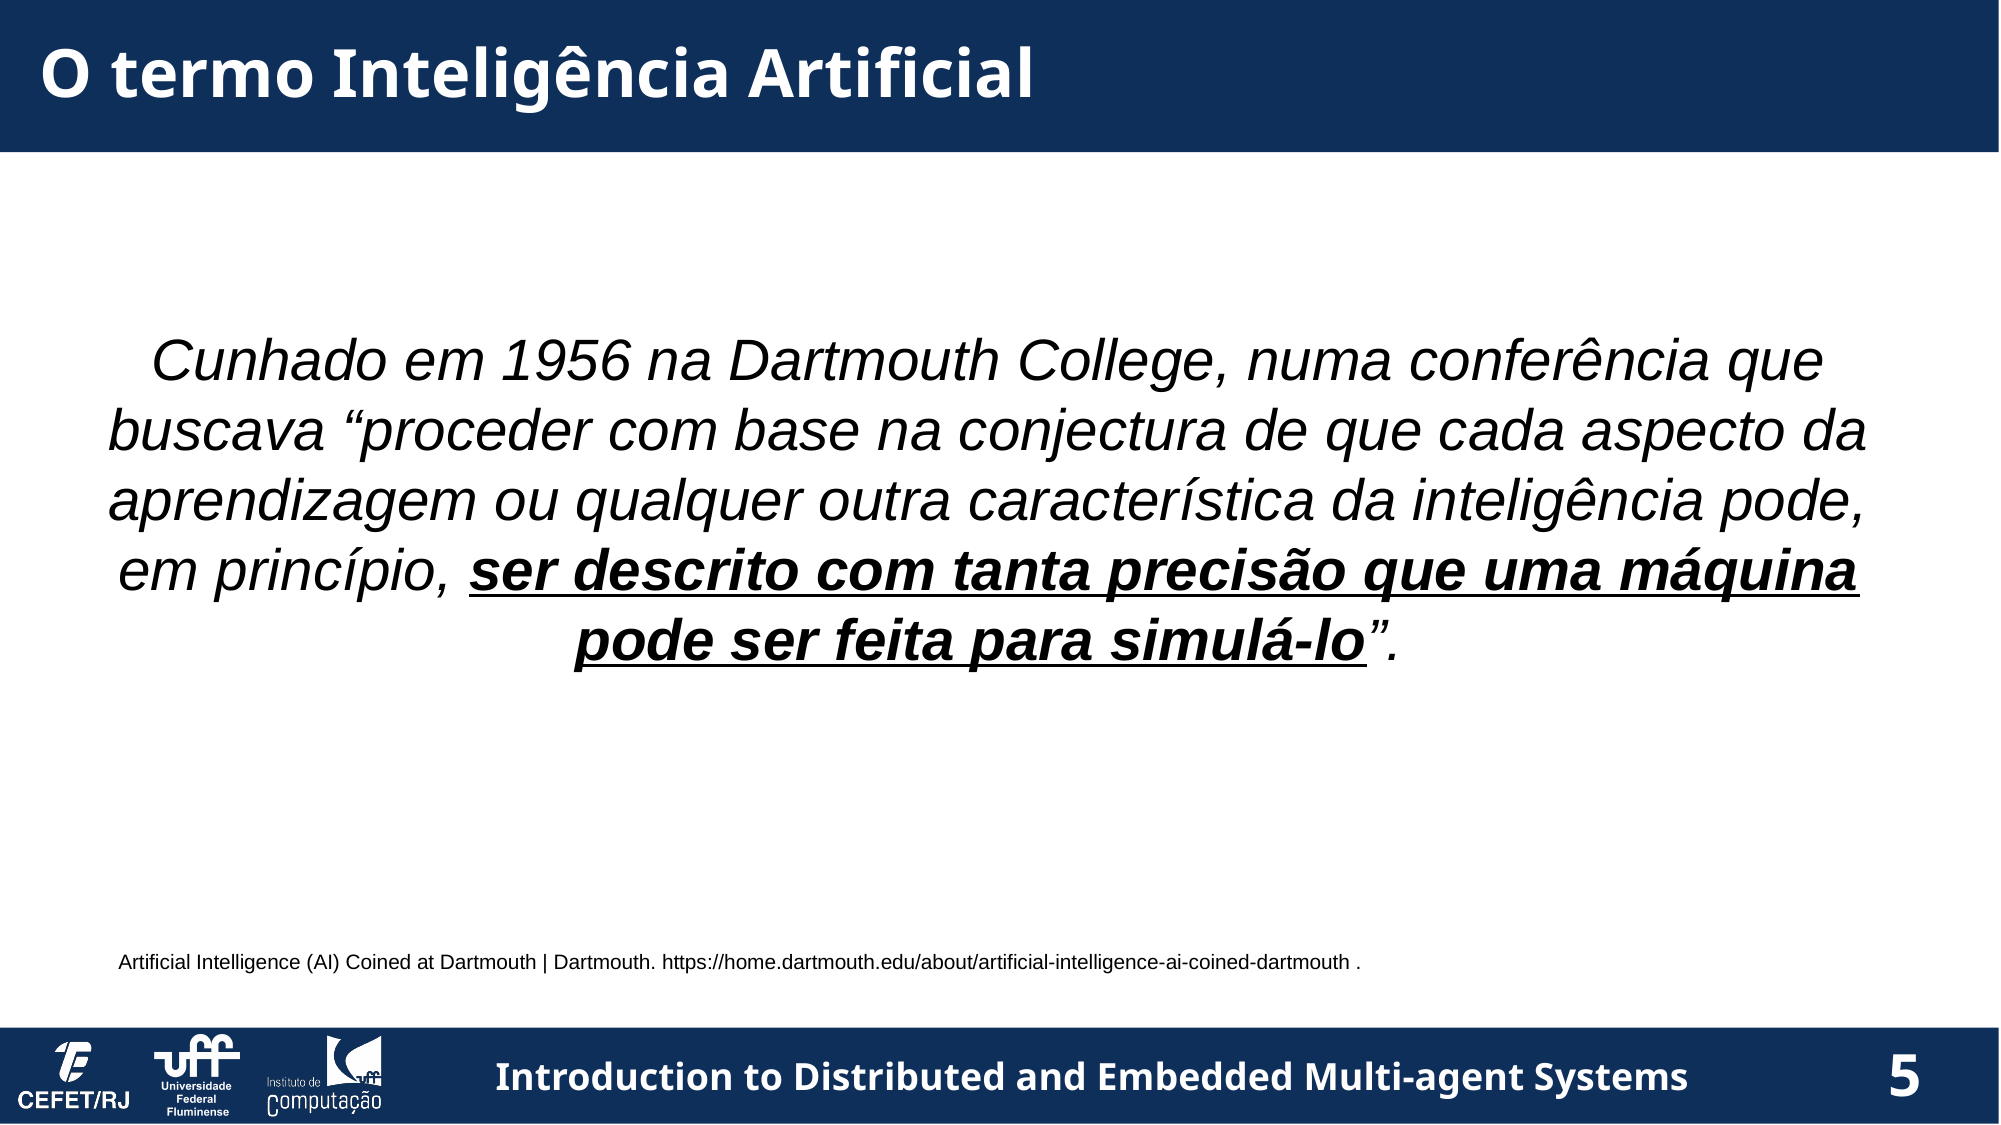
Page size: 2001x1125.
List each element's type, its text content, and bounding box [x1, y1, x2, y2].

picture [18, 1021, 129, 1125]
text_box Artificial Intelligence (AI) Coined at Dartmouth | Dartmouth. https://home.dartmouth.edu/about/artificial-intelligence-ai-coined-dartmouth . [103, 943, 1949, 1033]
text_box O termo Inteligência Artificial [25, 23, 1999, 119]
picture [153, 1033, 241, 1121]
picture [265, 1033, 383, 1117]
text_box Cunhado em 1956 na Dartmouth College, numa conferência que buscava “proceder com base na conjectura de que cada aspecto da aprendizagem ou qualquer outra característica da inteligência pode, em princípio, ser descrito com tanta precisão que uma máquina pode ser feita para simulá-lo”. [88, 314, 1890, 680]
